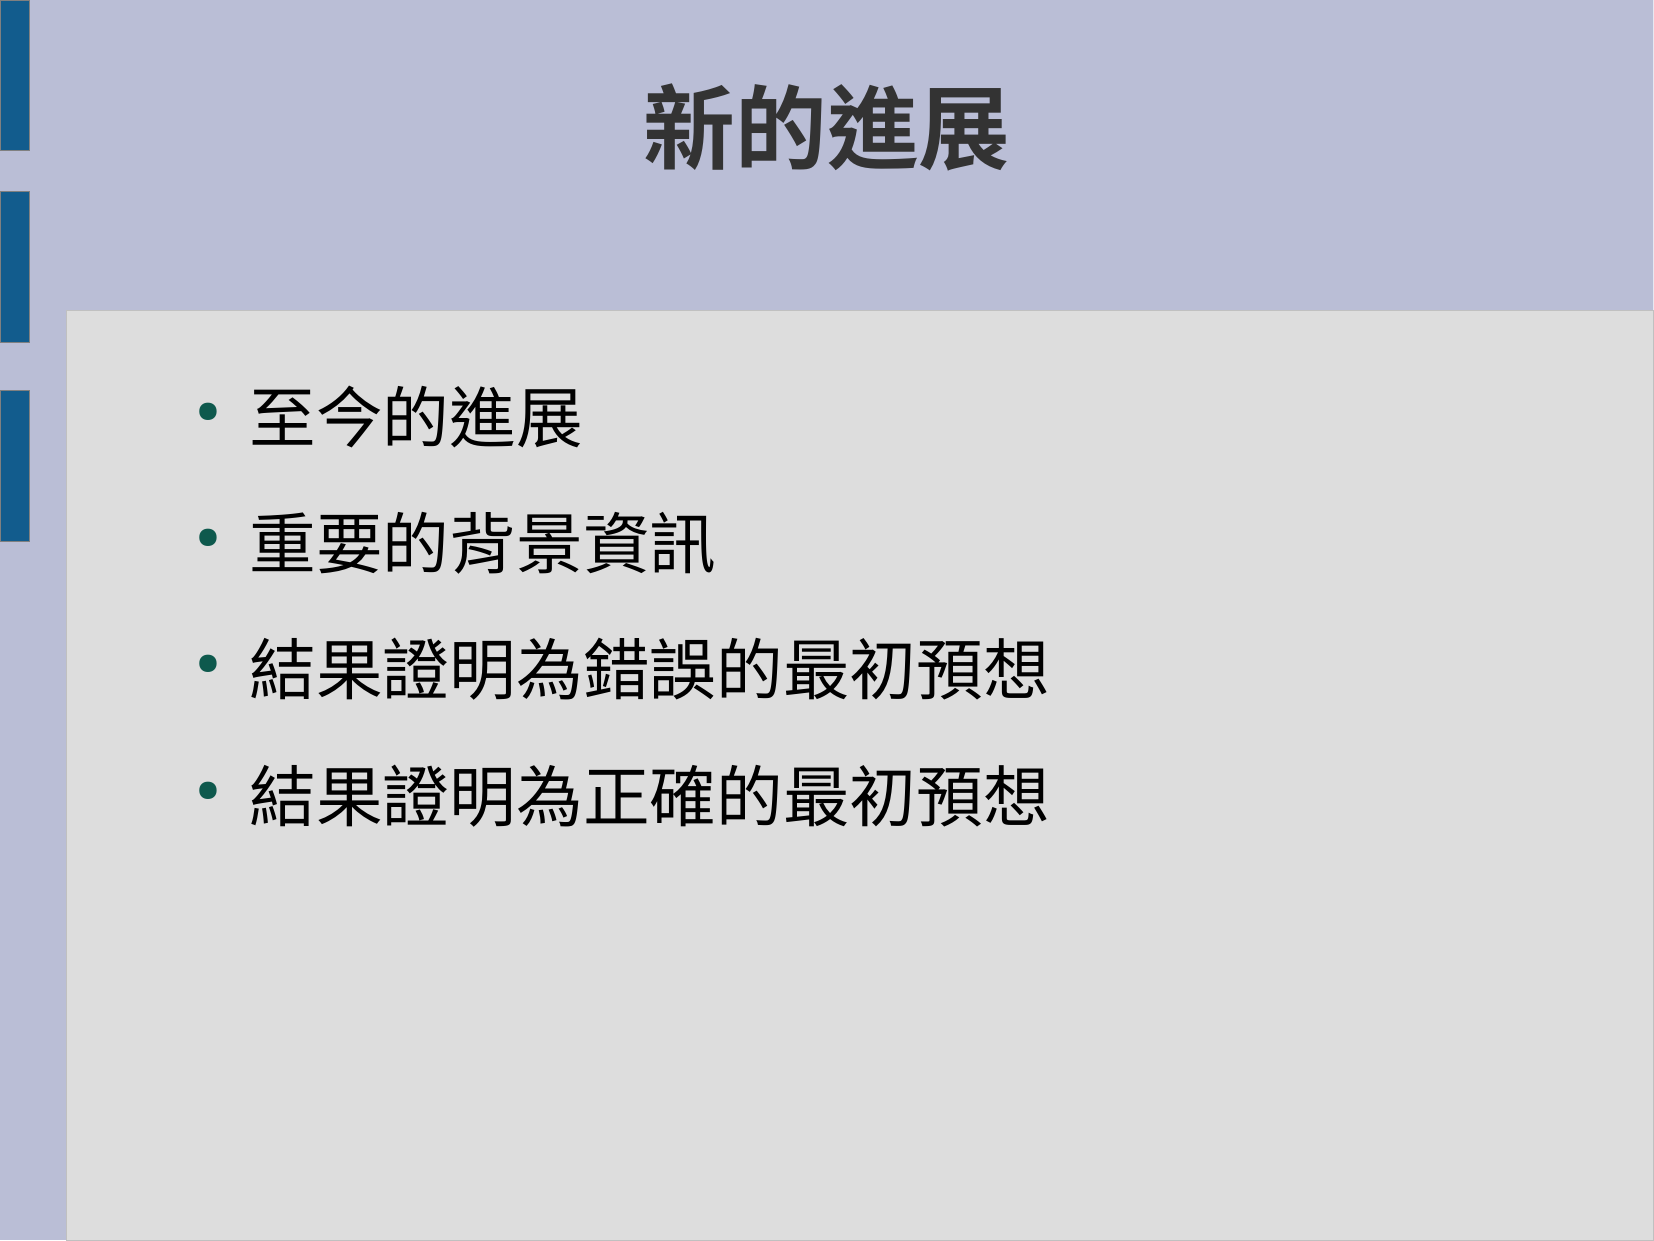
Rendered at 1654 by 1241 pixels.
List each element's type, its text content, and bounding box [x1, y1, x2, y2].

list 至今的進展 重要的背景資訊 結果證明為錯誤的最初預想 結果證明為正確的最初預想 [178, 364, 1570, 1147]
title 新的進展 [121, 19, 1534, 227]
